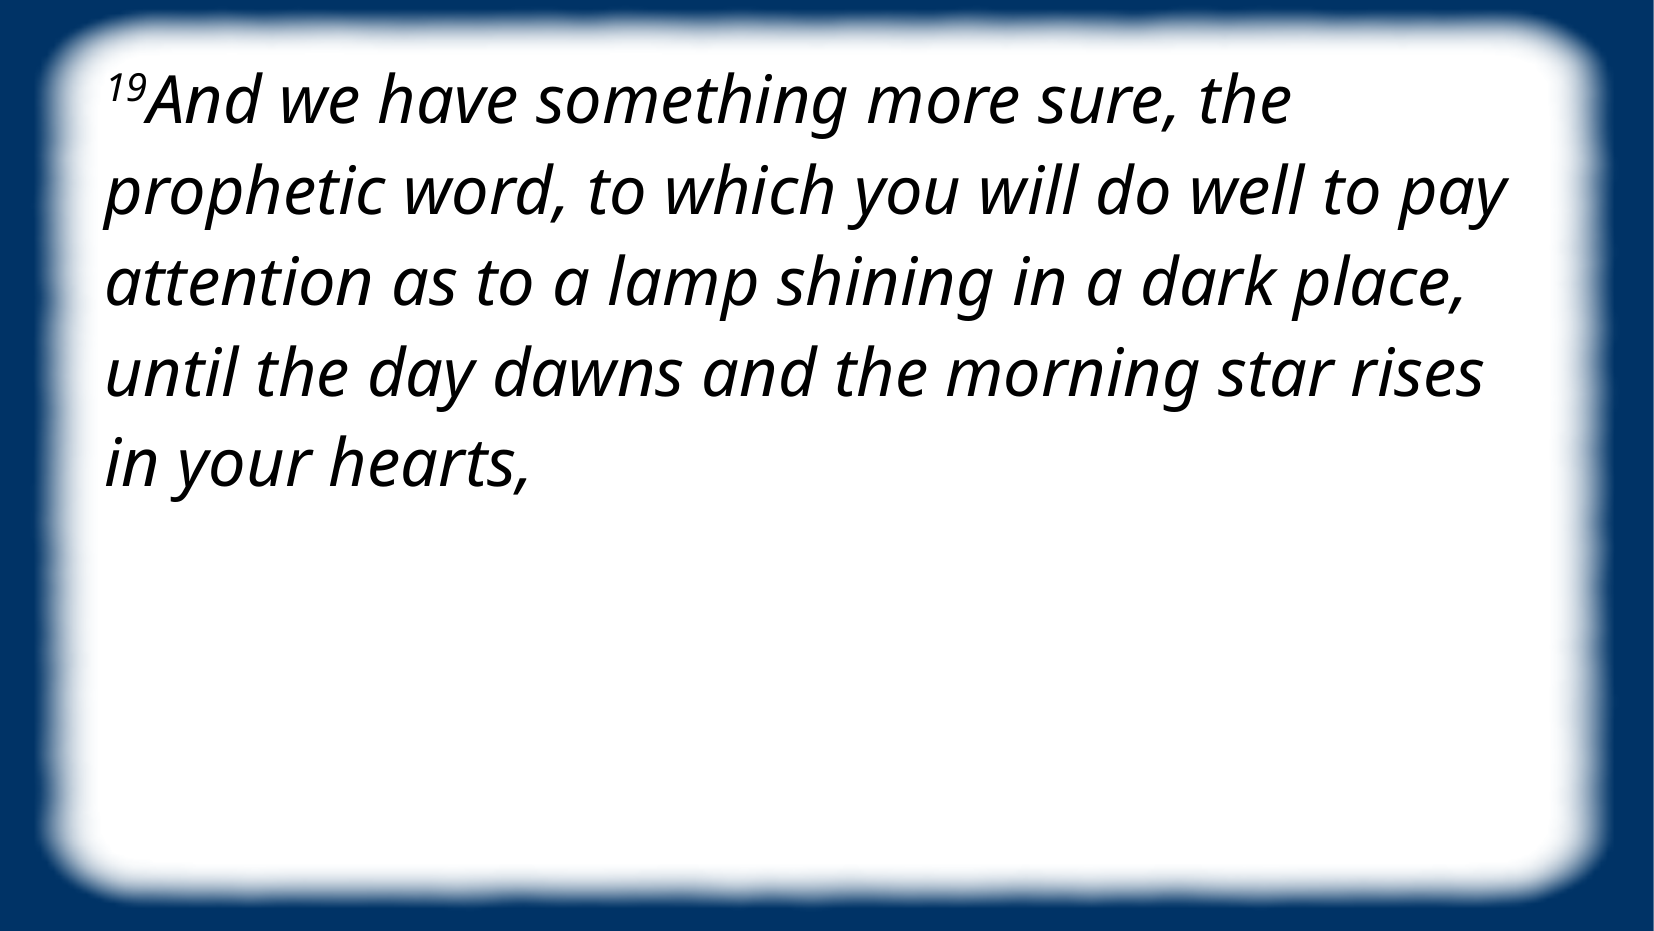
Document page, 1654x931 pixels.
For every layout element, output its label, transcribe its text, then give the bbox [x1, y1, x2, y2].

picture [0, 0, 1654, 931]
text_box 19And we have something more sure, the prophetic word, to which you will do well to pay attention as to a lamp shining in a dark place, until the day dawns and the morning star rises in your hearts, [90, 45, 1561, 504]
